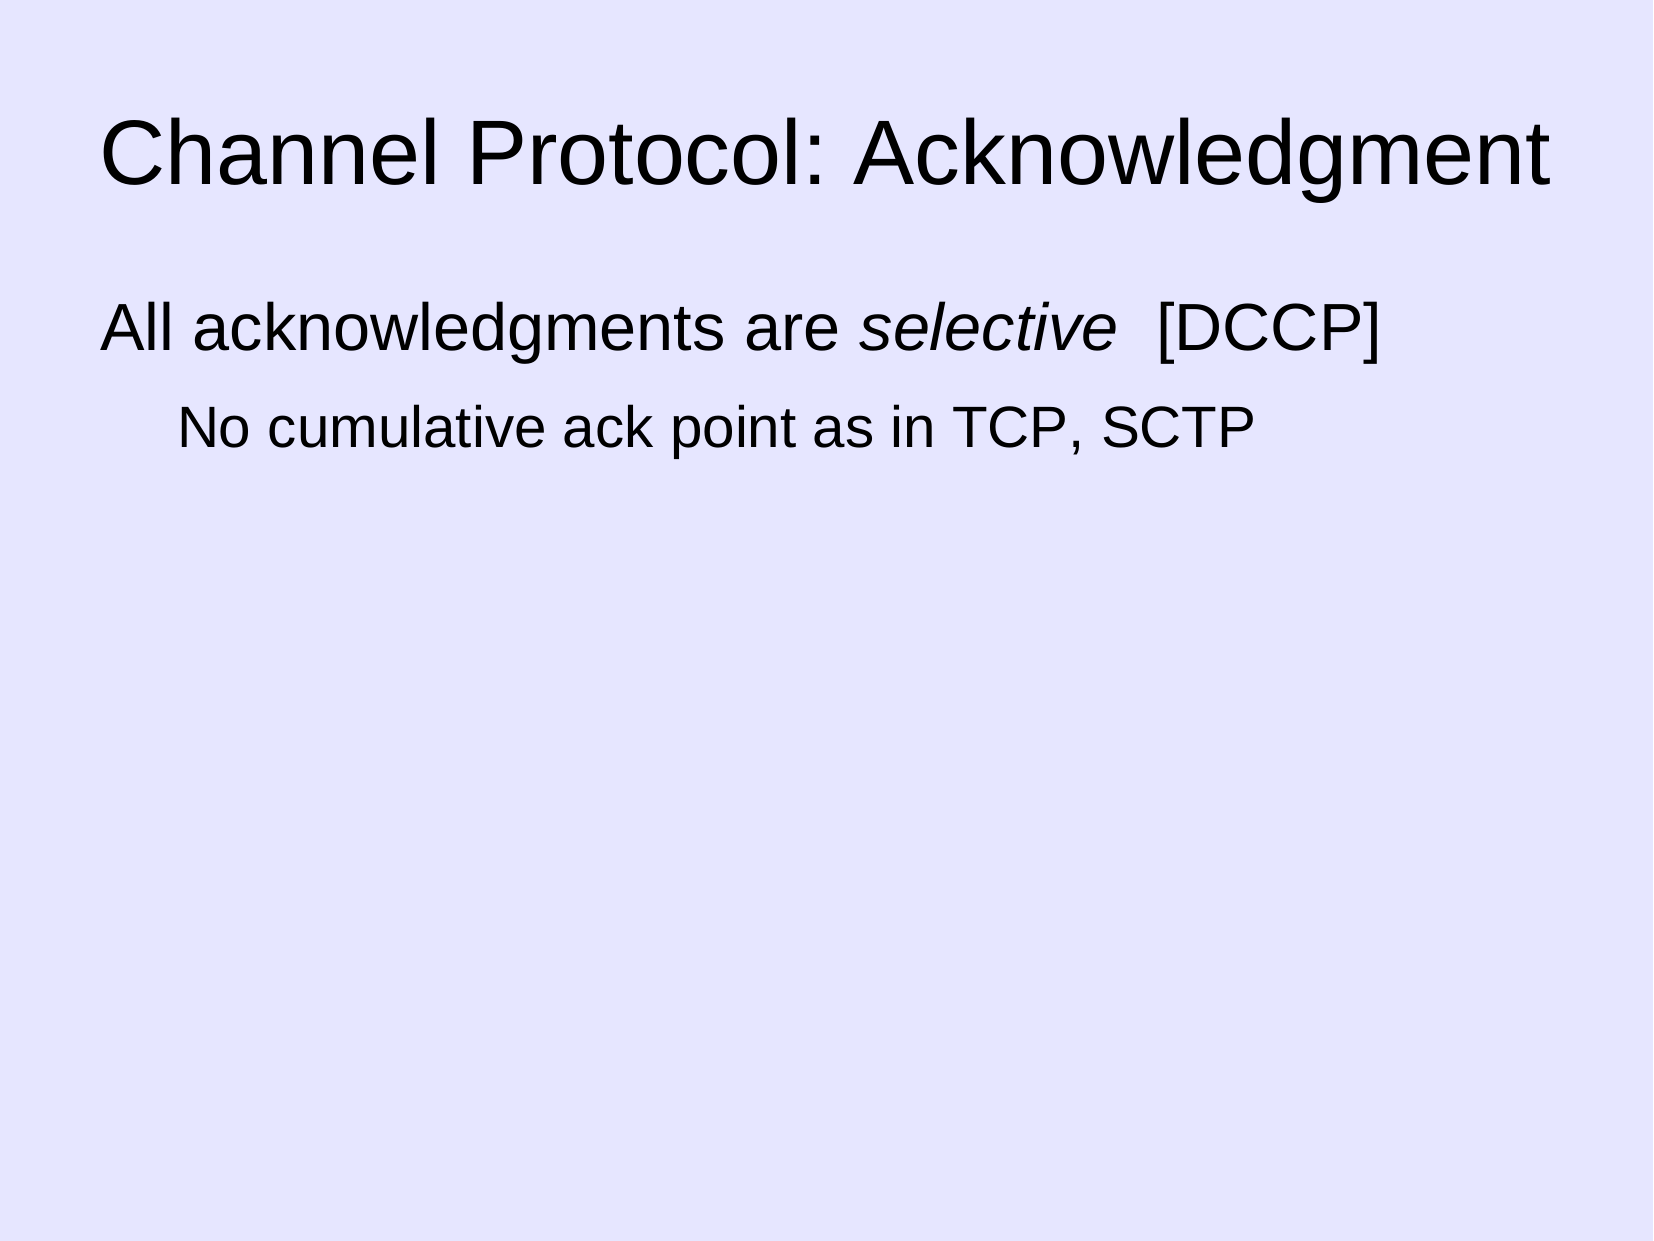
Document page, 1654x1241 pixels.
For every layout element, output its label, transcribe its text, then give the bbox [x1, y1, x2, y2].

title Channel Protocol: Acknowledgment [82, 49, 1571, 257]
list All acknowledgments are selective [DCCP] No cumulative ack point as in TCP, SCTP [82, 290, 1571, 1095]
